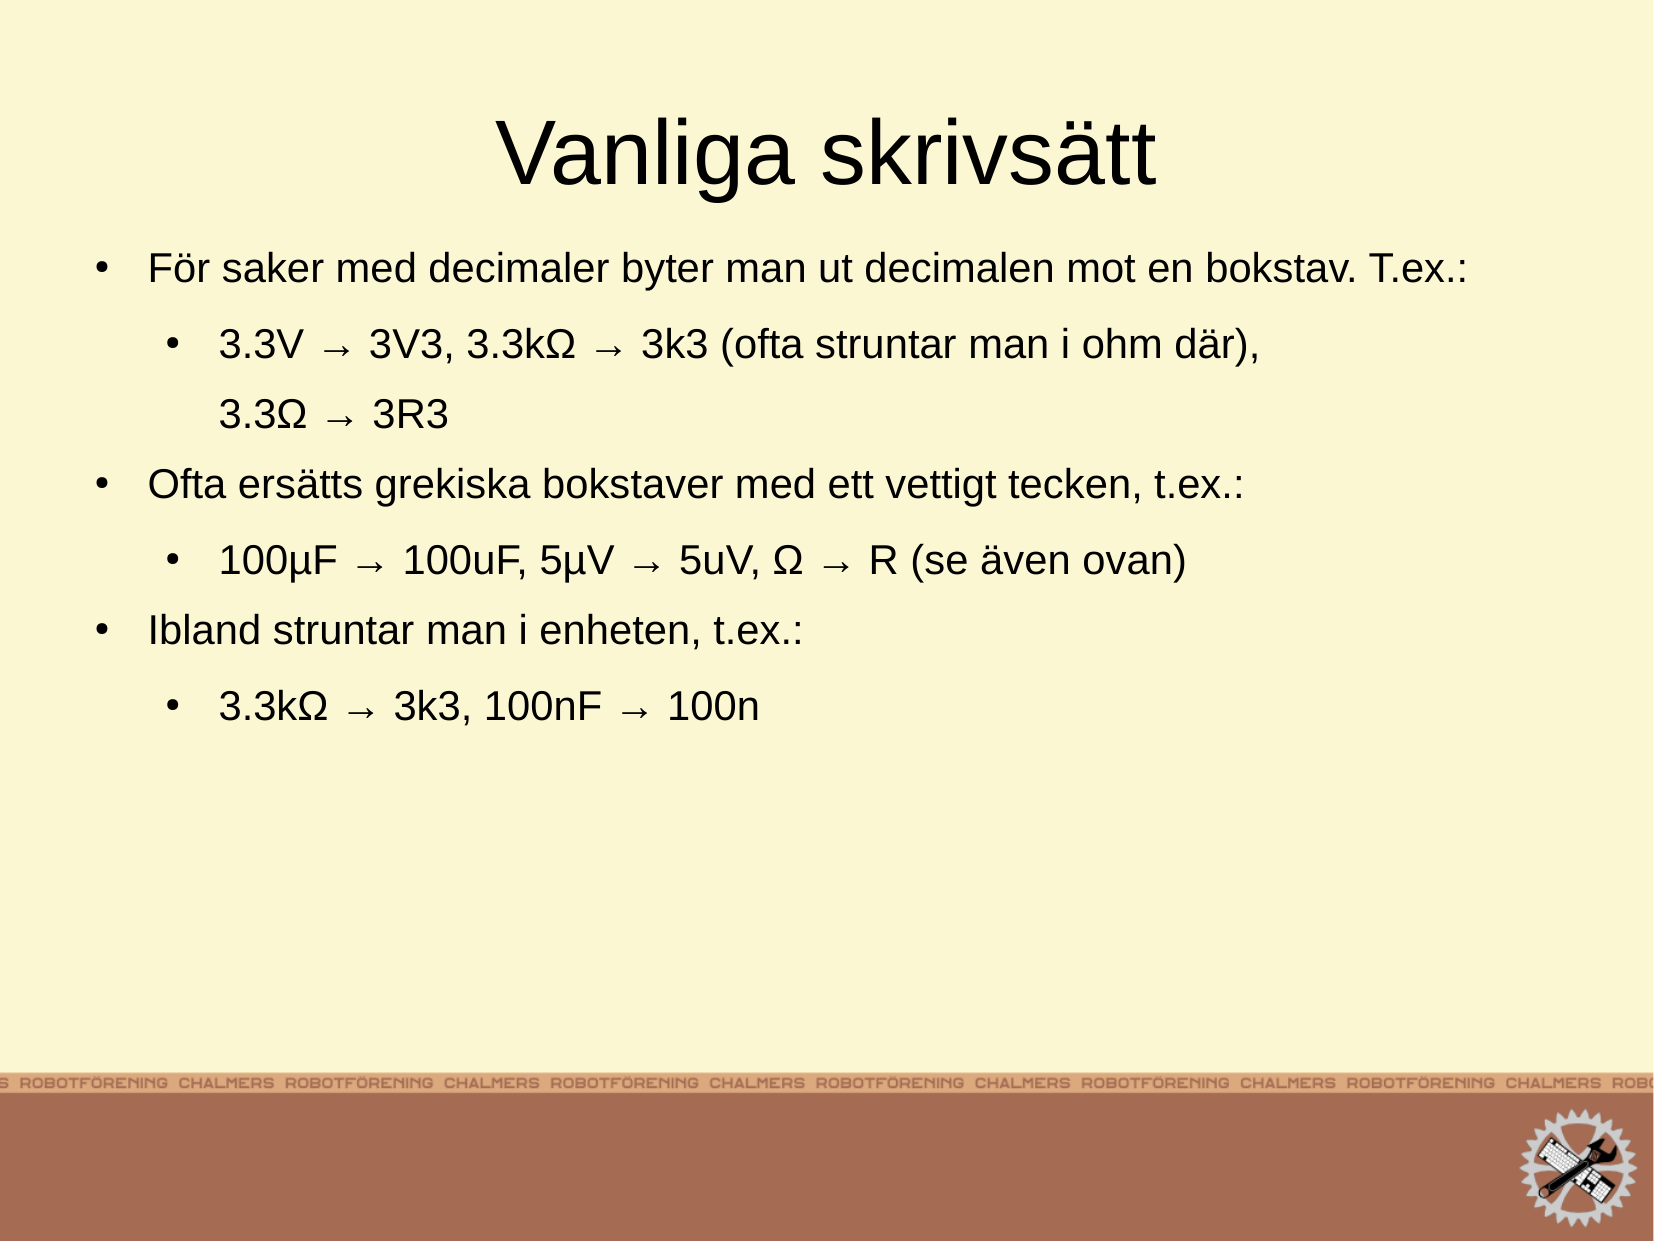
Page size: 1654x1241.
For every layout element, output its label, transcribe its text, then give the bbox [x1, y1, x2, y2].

title Vanliga skrivsätt [82, 49, 1571, 257]
list För saker med decimaler byter man ut decimalen mot en bokstav. T.ex.: 3.3V → 3V3, 3.3kΩ → 3k3 (ofta struntar man i ohm där), 3.3Ω → 3R3 Ofta ersätts grekiska bokstaver med ett vettigt tecken, t.ex.: 100µF → 100uF, 5µV → 5uV, Ω → R (se även ovan) Ibland struntar man i enheten, t.ex.: 3.3kΩ → 3k3, 100nF → 100n [76, 244, 1565, 1063]
picture [0, 0, 1654, 1241]
